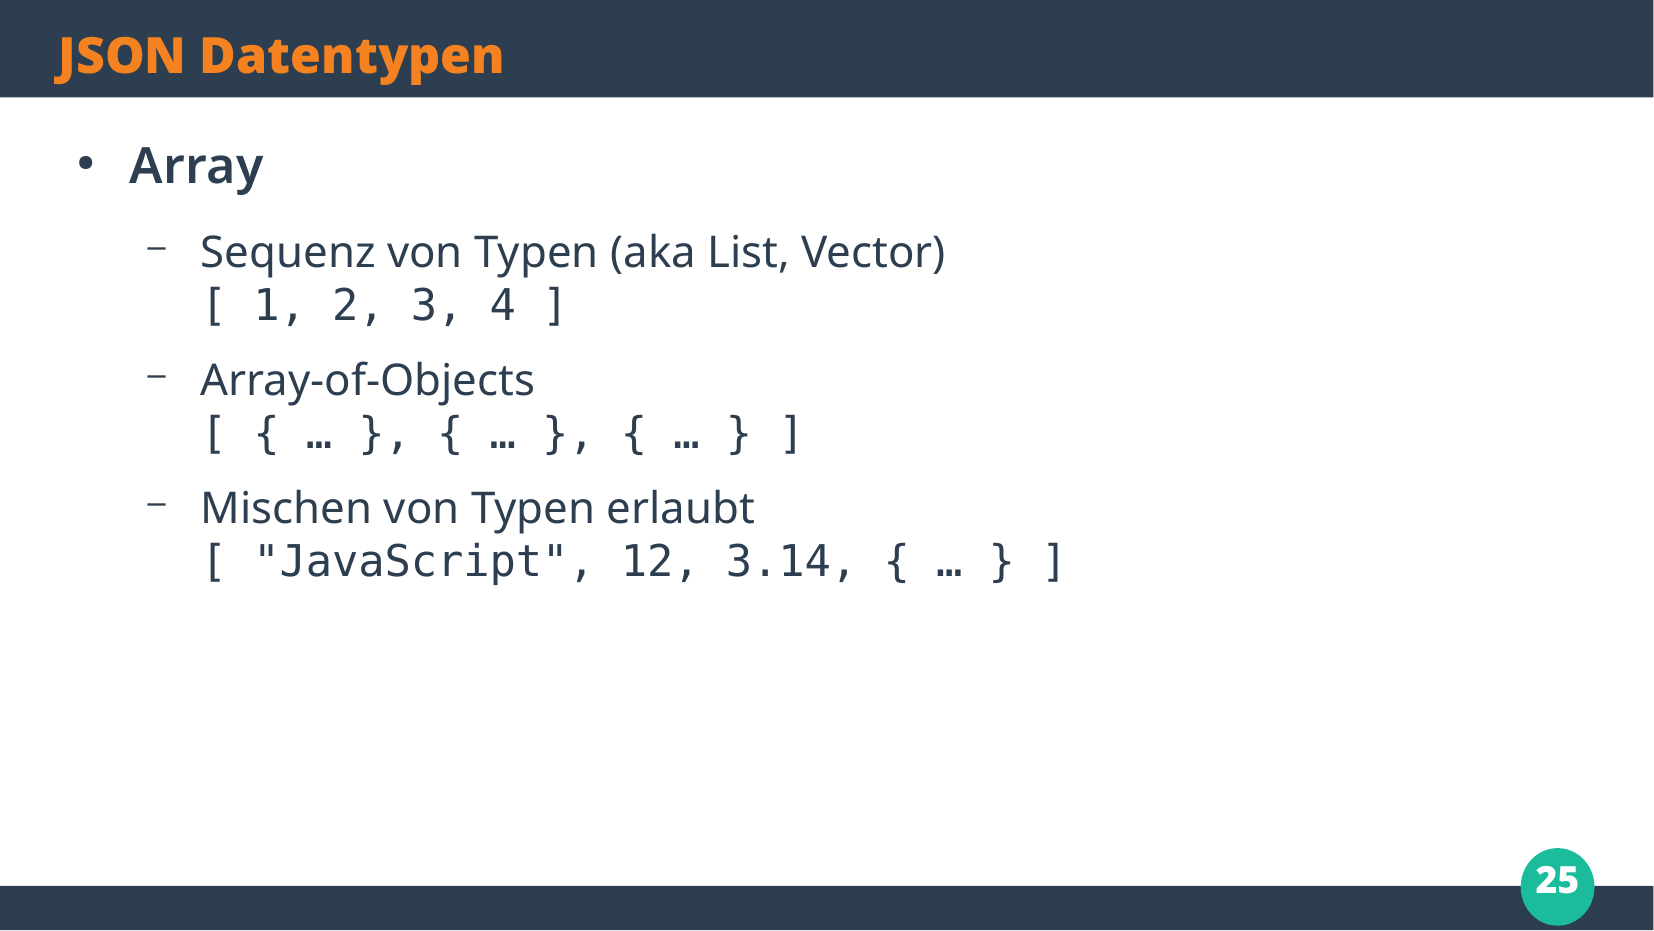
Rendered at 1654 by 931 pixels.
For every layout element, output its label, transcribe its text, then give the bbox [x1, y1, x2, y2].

title JSON Datentypen [59, 8, 1595, 89]
list Array Sequenz von Typen (aka List, Vector) [ 1, 2, 3, 4 ] Array-of-Objects [ { … }, { … }, { … } ] Mischen von Typen erlaubt [ "JavaScript", 12, 3.14, { … } ] [59, 129, 1595, 864]
